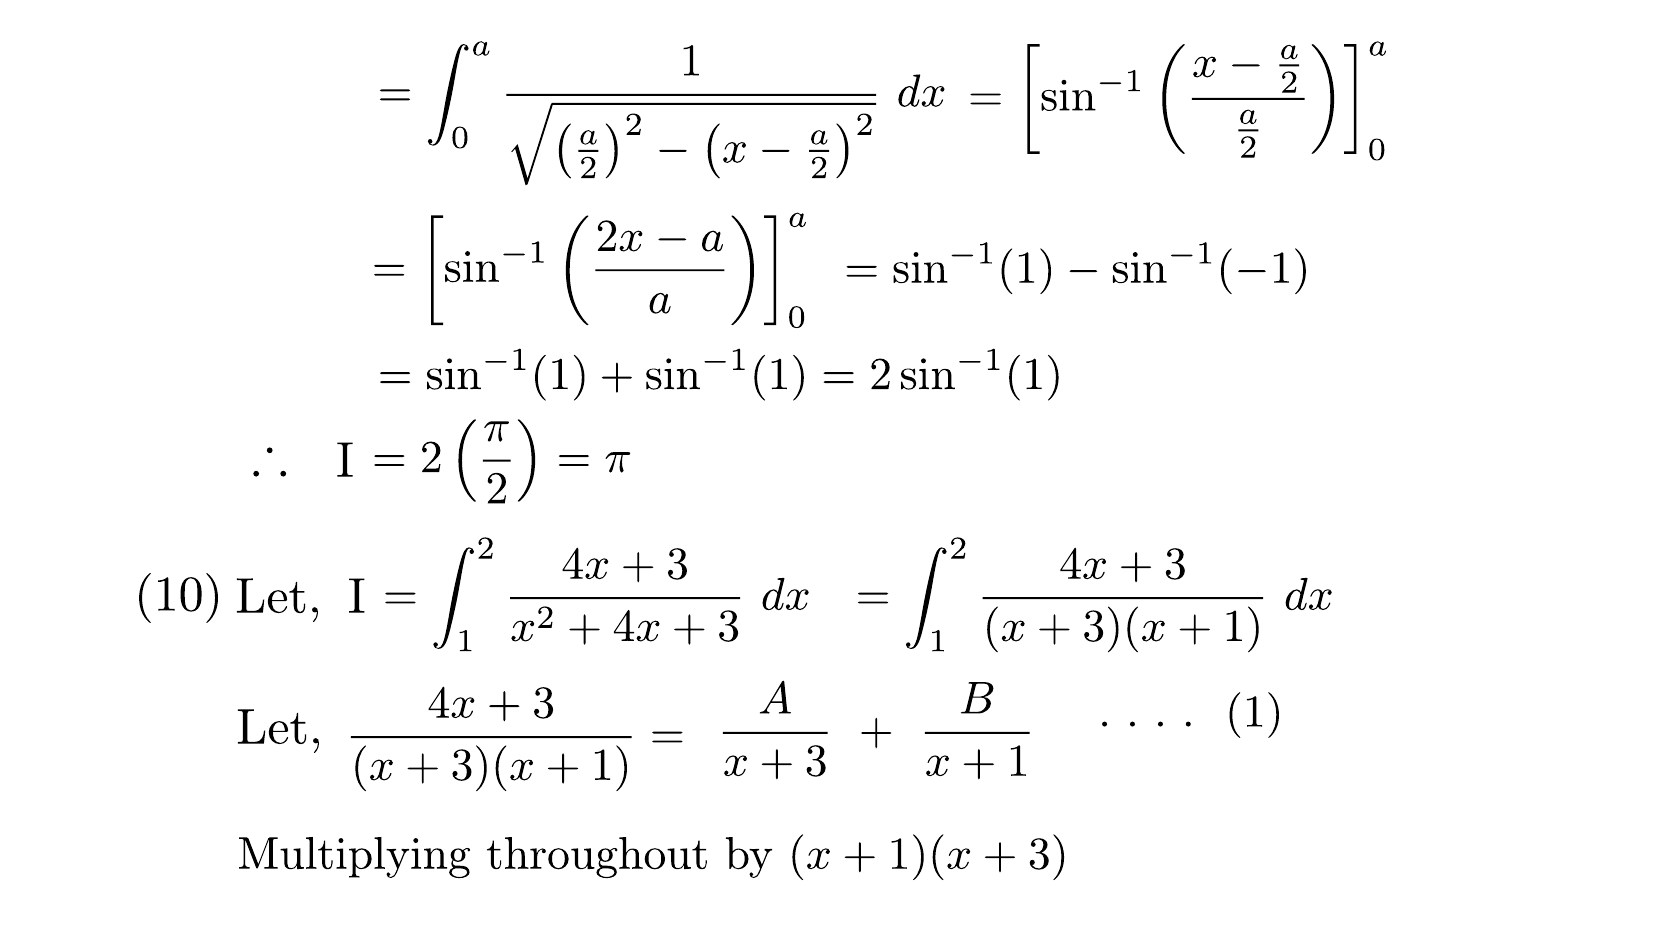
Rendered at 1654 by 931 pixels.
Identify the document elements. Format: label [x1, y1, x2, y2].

text_box [379, 348, 1059, 401]
text_box [239, 834, 1065, 881]
text_box [349, 578, 365, 613]
text_box [237, 709, 320, 754]
subtitle [59, 35, 1607, 898]
text_box [970, 41, 1387, 161]
text_box [373, 212, 806, 329]
text_box [846, 242, 1306, 295]
text_box [379, 41, 945, 186]
text_box [722, 680, 1030, 780]
text_box [236, 578, 319, 623]
text_box [857, 537, 1332, 653]
text_box [136, 573, 218, 623]
text_box [253, 447, 287, 477]
text_box [337, 442, 353, 477]
text_box [1100, 692, 1279, 738]
text_box [384, 537, 809, 652]
text_box [350, 686, 683, 792]
text_box [373, 419, 631, 504]
